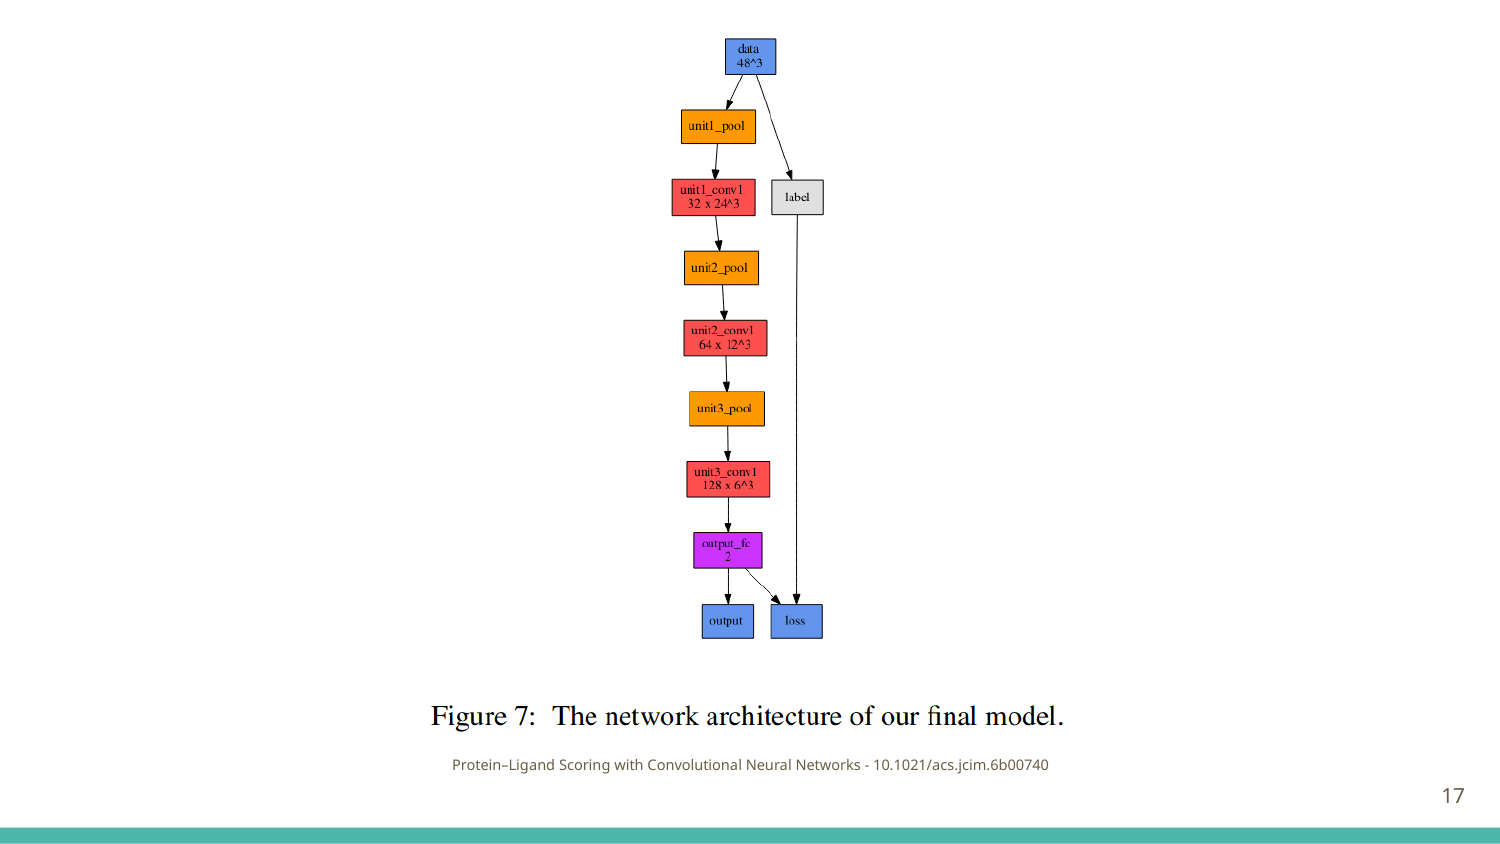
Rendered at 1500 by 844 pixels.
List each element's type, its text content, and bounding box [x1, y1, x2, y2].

text_box Protein–Ligand Scoring with Convolutional Neural Networks - 10.1021/acs.jcim.6b00740 [437, 740, 1299, 789]
picture [409, 23, 1091, 741]
slide_number <number> [1389, 764, 1480, 830]
